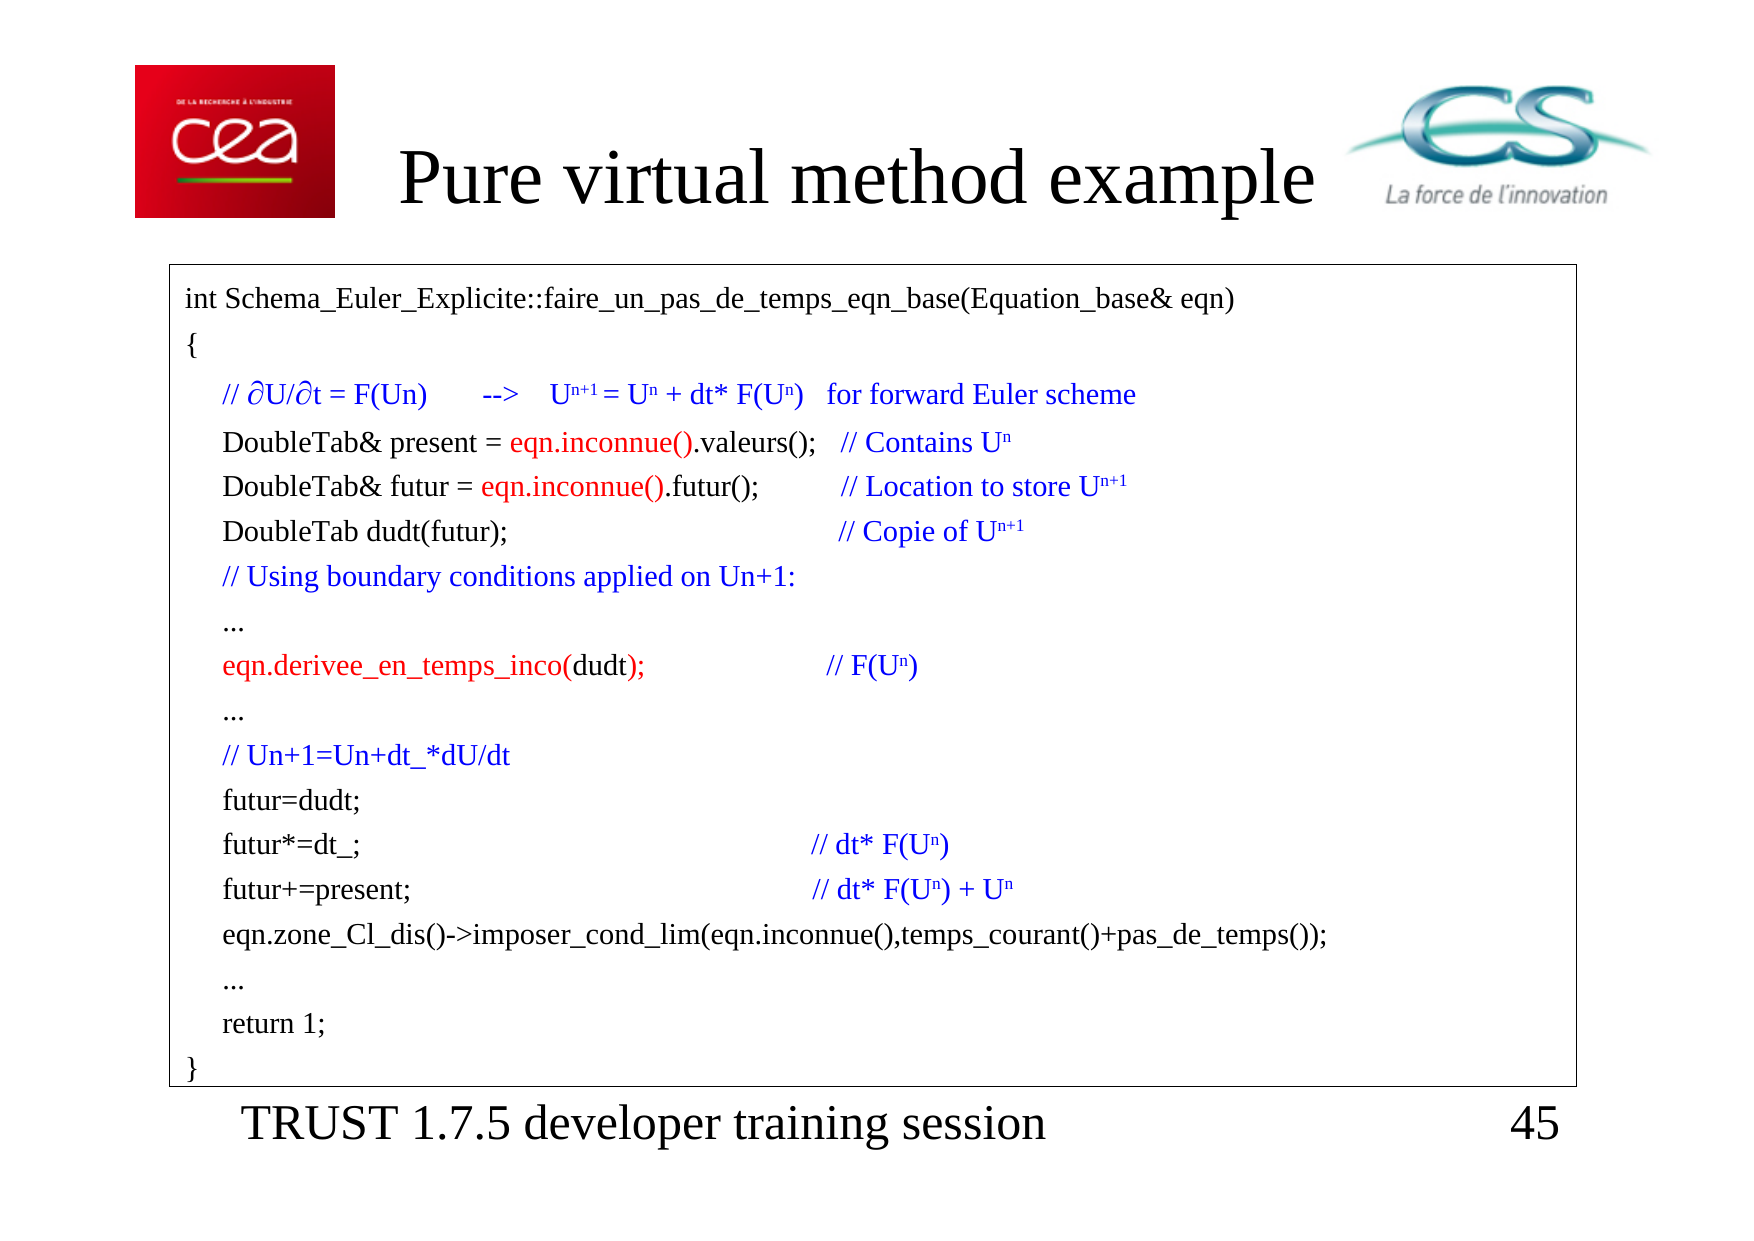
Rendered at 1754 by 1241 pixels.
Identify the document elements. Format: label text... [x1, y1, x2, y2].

list int Schema_Euler_Explicite::faire_un_pas_de_temps_eqn_base(Equation_base& eqn) { // ¶U/¶t = F(Un) --> Un+1 = Un + dt* F(Un) for forward Euler scheme DoubleTab& present = eqn.inconnue().valeurs(); // Contains Un DoubleTab& futur = eqn.inconnue().futur(); // Location to store Un+1 DoubleTab dudt(futur); // Copie of Un+1 // Using boundary conditions applied on Un+1: ... eqn.derivee_en_temps_inco(dudt); // F(Un) ... // Un+1=Un+dt_*dU/dt futur=dudt; futur*=dt_; // dt* F(Un) futur+=present; // dt* F(Un) + Un eqn.zone_Cl_dis()->imposer_cond_lim(eqn.inconnue(),temps_courant()+pas_de_temps()); ... return 1; } [169, 270, 1683, 1096]
text_box Pure virtual method example [307, 24, 1430, 319]
list int Schema_Euler_Explicite::faire_un_pas_de_temps_eqn_base(Equation_base& eqn) { // ¶U/¶t = F(Un) --> Un+1 = Un + dt* F(Un) for forward Euler scheme DoubleTab& present = eqn.inconnue().valeurs(); // Contains Un DoubleTab& futur = eqn.inconnue().futur(); // Location to store Un+1 DoubleTab dudt(futur); // Copie of Un+1 // Using boundary conditions applied on Un+1: ... eqn.derivee_en_temps_inco(dudt); // F(Un) ... // Un+1=Un+dt_*dU/dt futur=dudt; futur*=dt_; // dt* F(Un) futur+=present; // dt* F(Un) + Un eqn.zone_Cl_dis()->imposer_cond_lim(eqn.inconnue(),temps_courant()+pas_de_temps()); ... return 1; } [170, 270, 1576, 1086]
picture [135, 65, 307, 218]
picture [1430, 73, 1662, 218]
